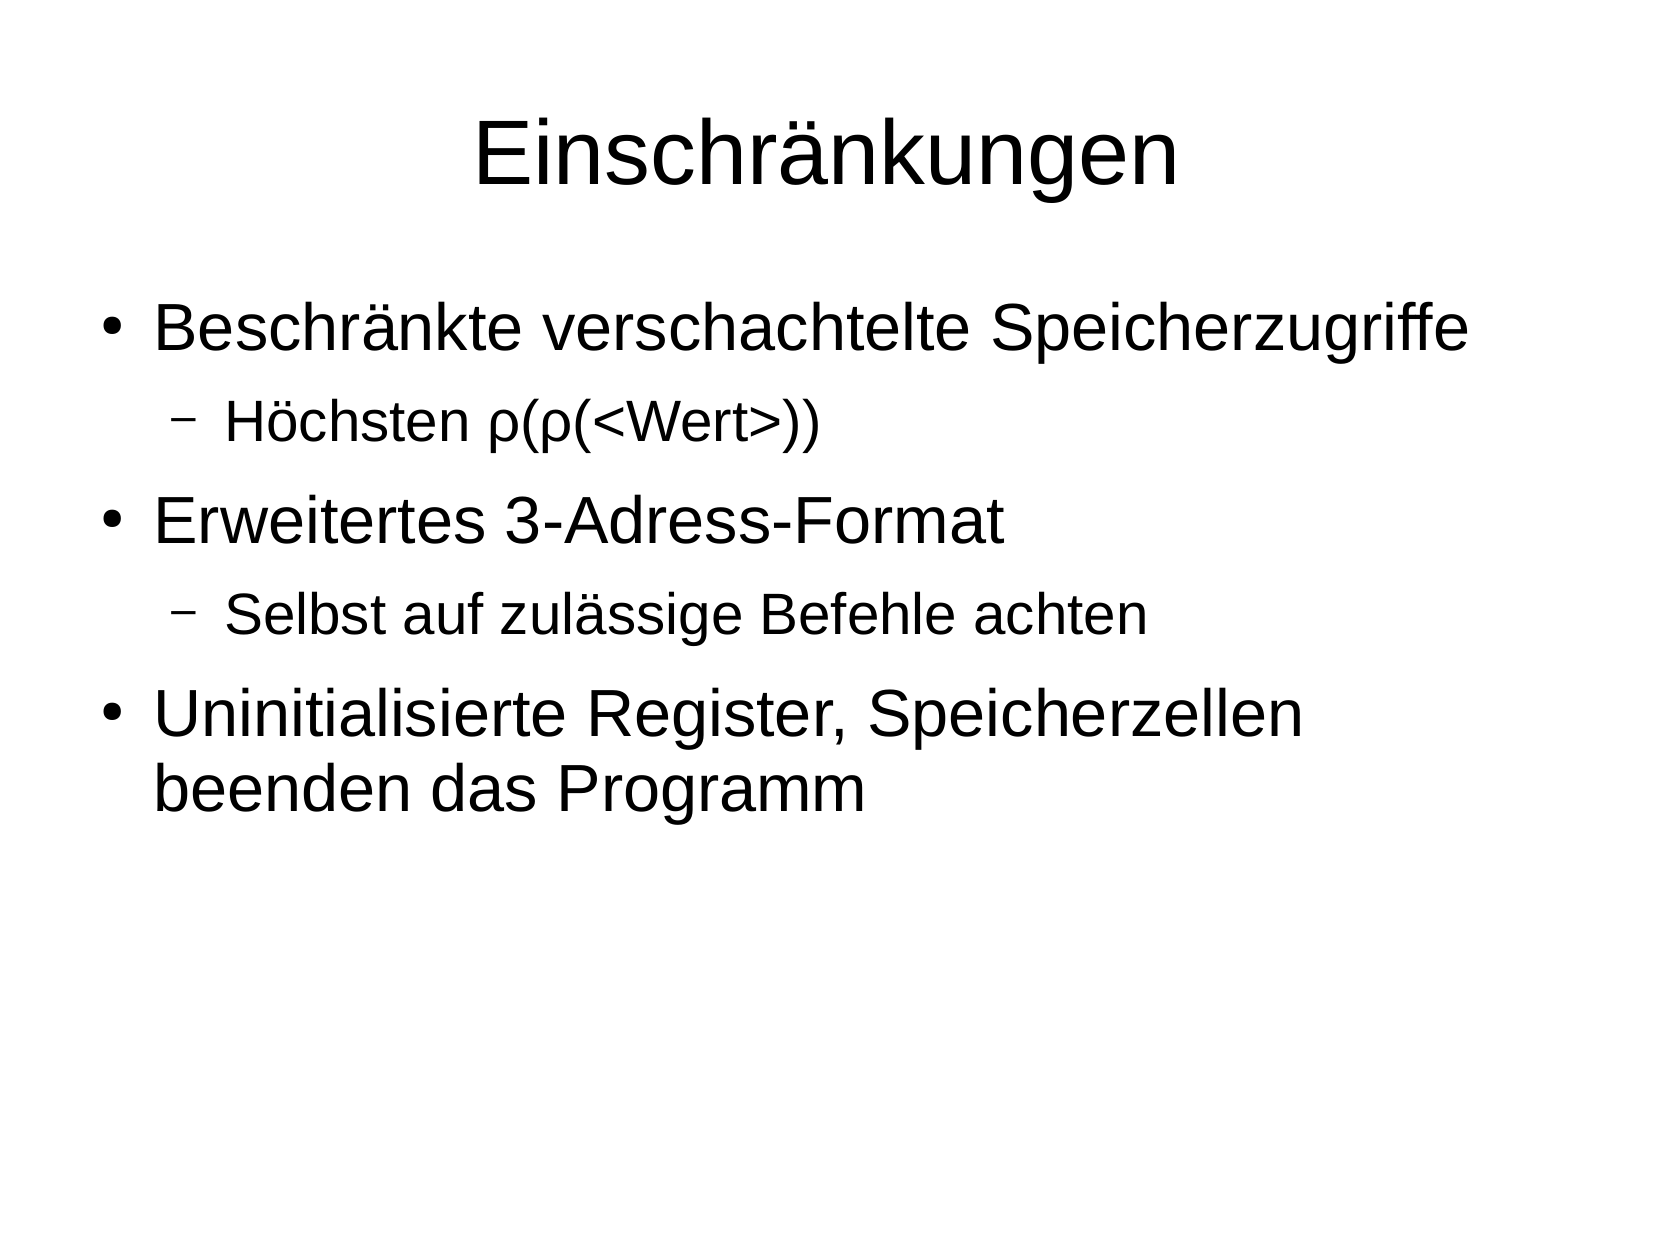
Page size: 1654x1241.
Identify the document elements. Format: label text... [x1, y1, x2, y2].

title Einschränkungen [82, 49, 1571, 257]
list Beschränkte verschachtelte Speicherzugriffe Höchsten ρ(ρ(<Wert>)) Erweitertes 3-Adress-Format Selbst auf zulässige Befehle achten Uninitialisierte Register, Speicherzellen beenden das Programm [82, 290, 1571, 1010]
